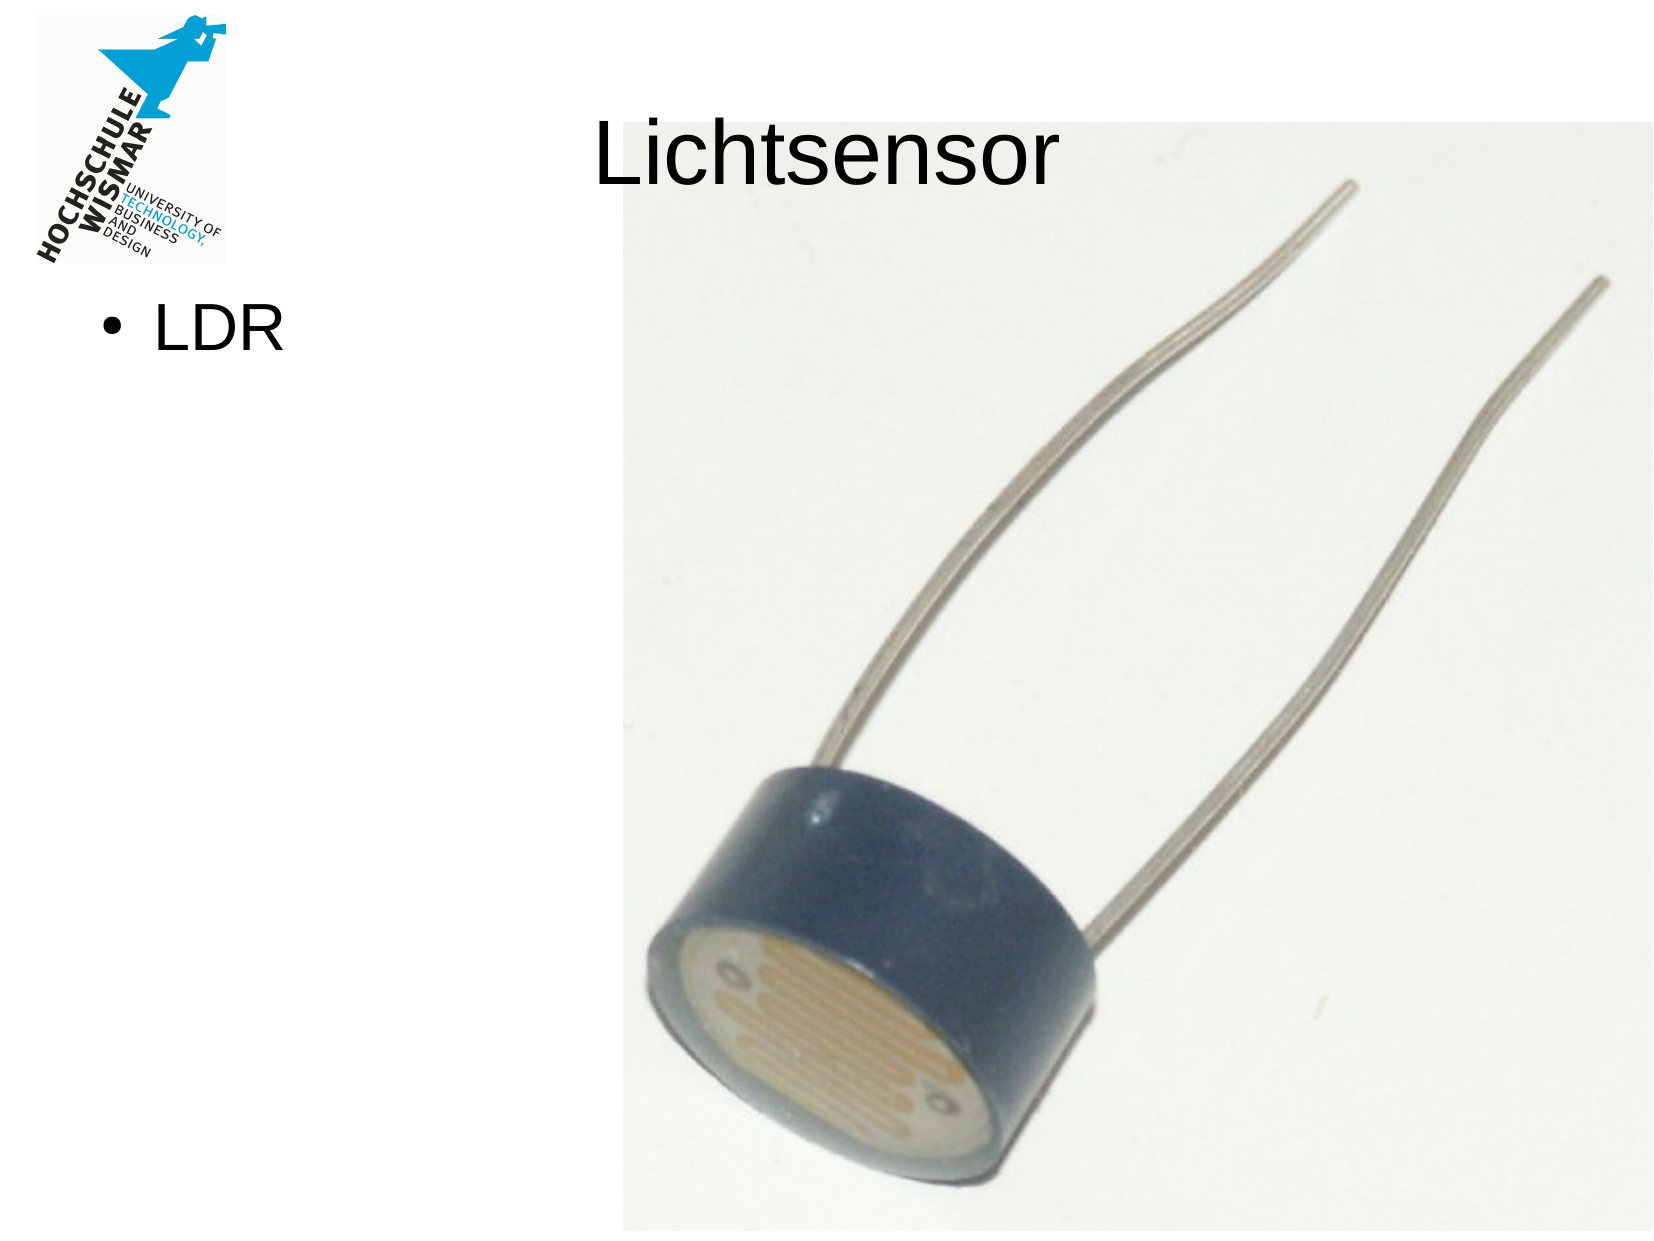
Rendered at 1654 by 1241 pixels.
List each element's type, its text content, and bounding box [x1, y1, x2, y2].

picture [195, 33, 206, 44]
list LDR [82, 290, 1571, 1109]
title Lichtsensor [226, 56, 1571, 250]
picture [623, 122, 1653, 1231]
picture [36, 15, 226, 263]
picture [197, 15, 226, 25]
